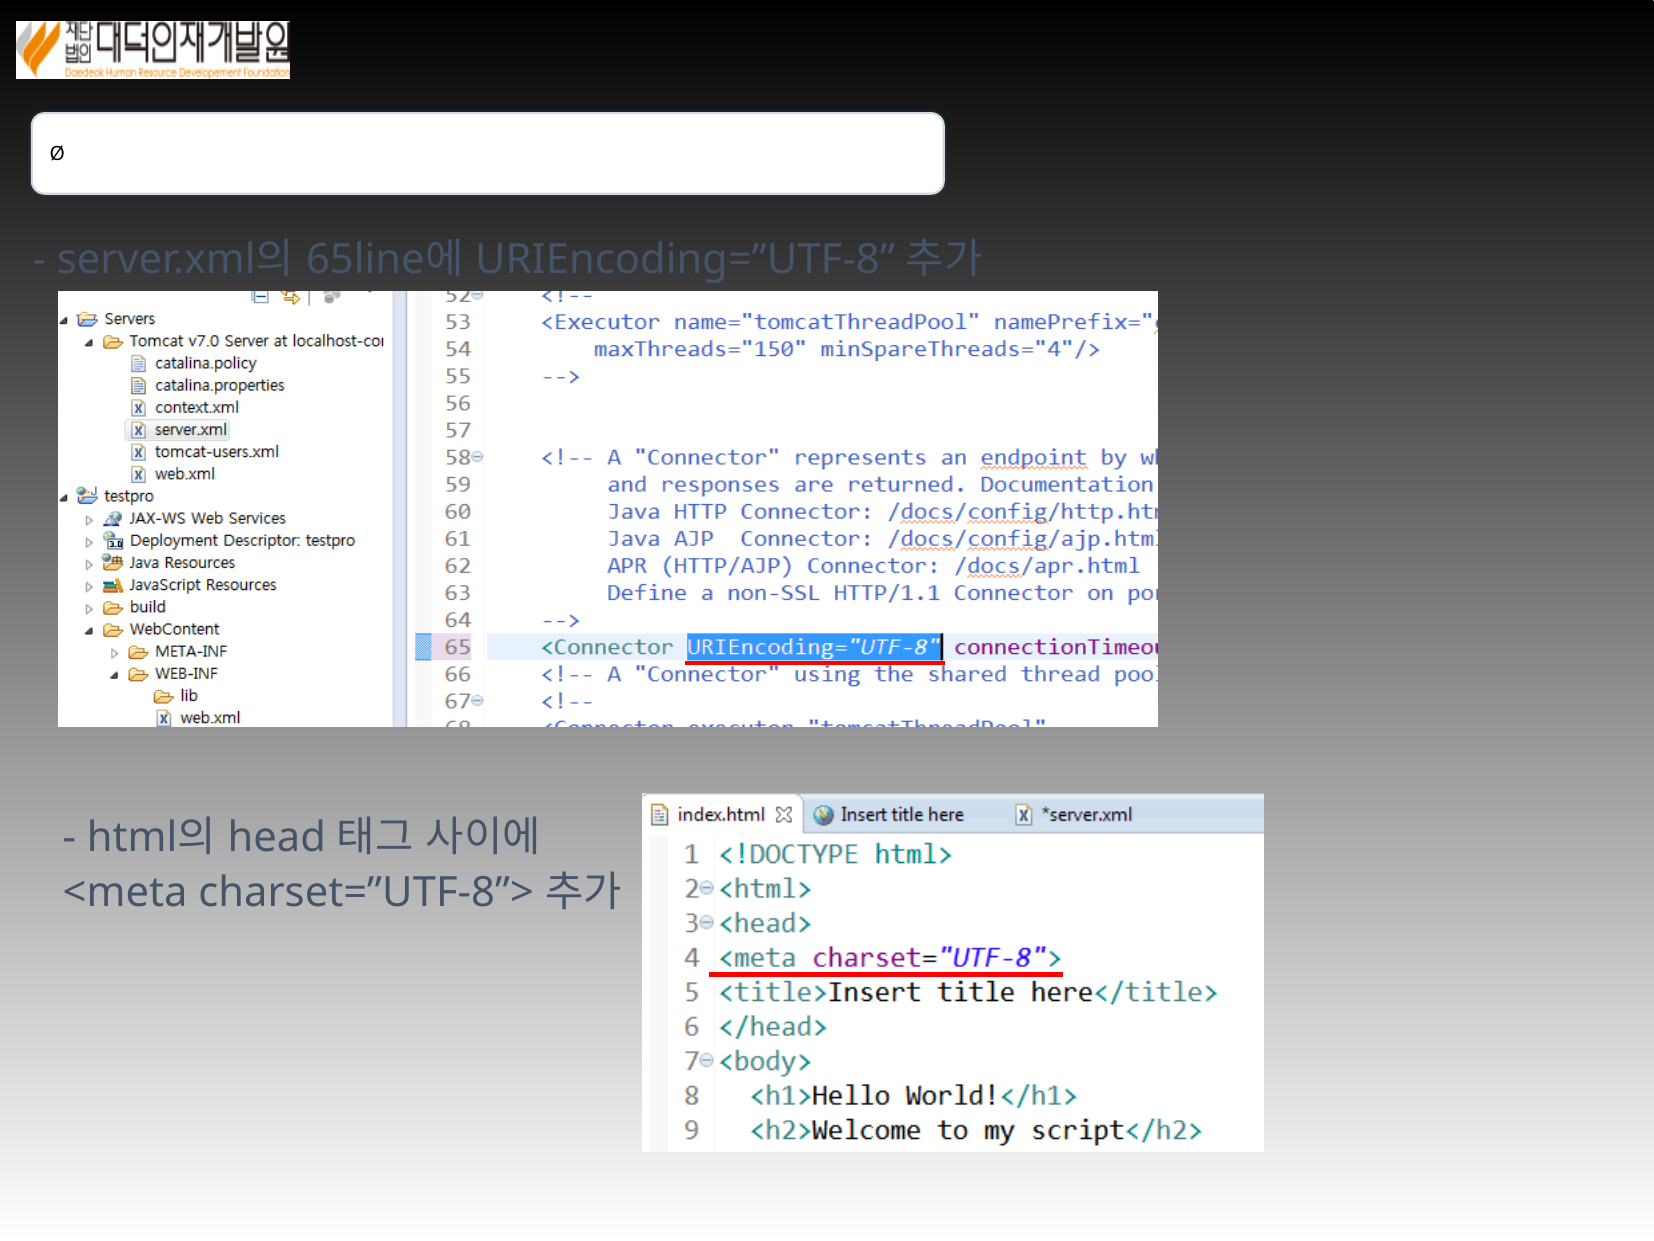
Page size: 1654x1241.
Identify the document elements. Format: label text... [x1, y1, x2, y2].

text_box - server.xml의 65line에 URIEncoding=”UTF-8” 추가 [0, 219, 1016, 290]
text_box 한글 사용 설정 [30, 112, 945, 195]
picture [16, 21, 290, 79]
picture [642, 793, 1264, 1152]
picture [58, 291, 1158, 727]
text_box - html의 head 태그 사이에 <meta charset=”UTF-8”> 추가 [35, 797, 650, 922]
